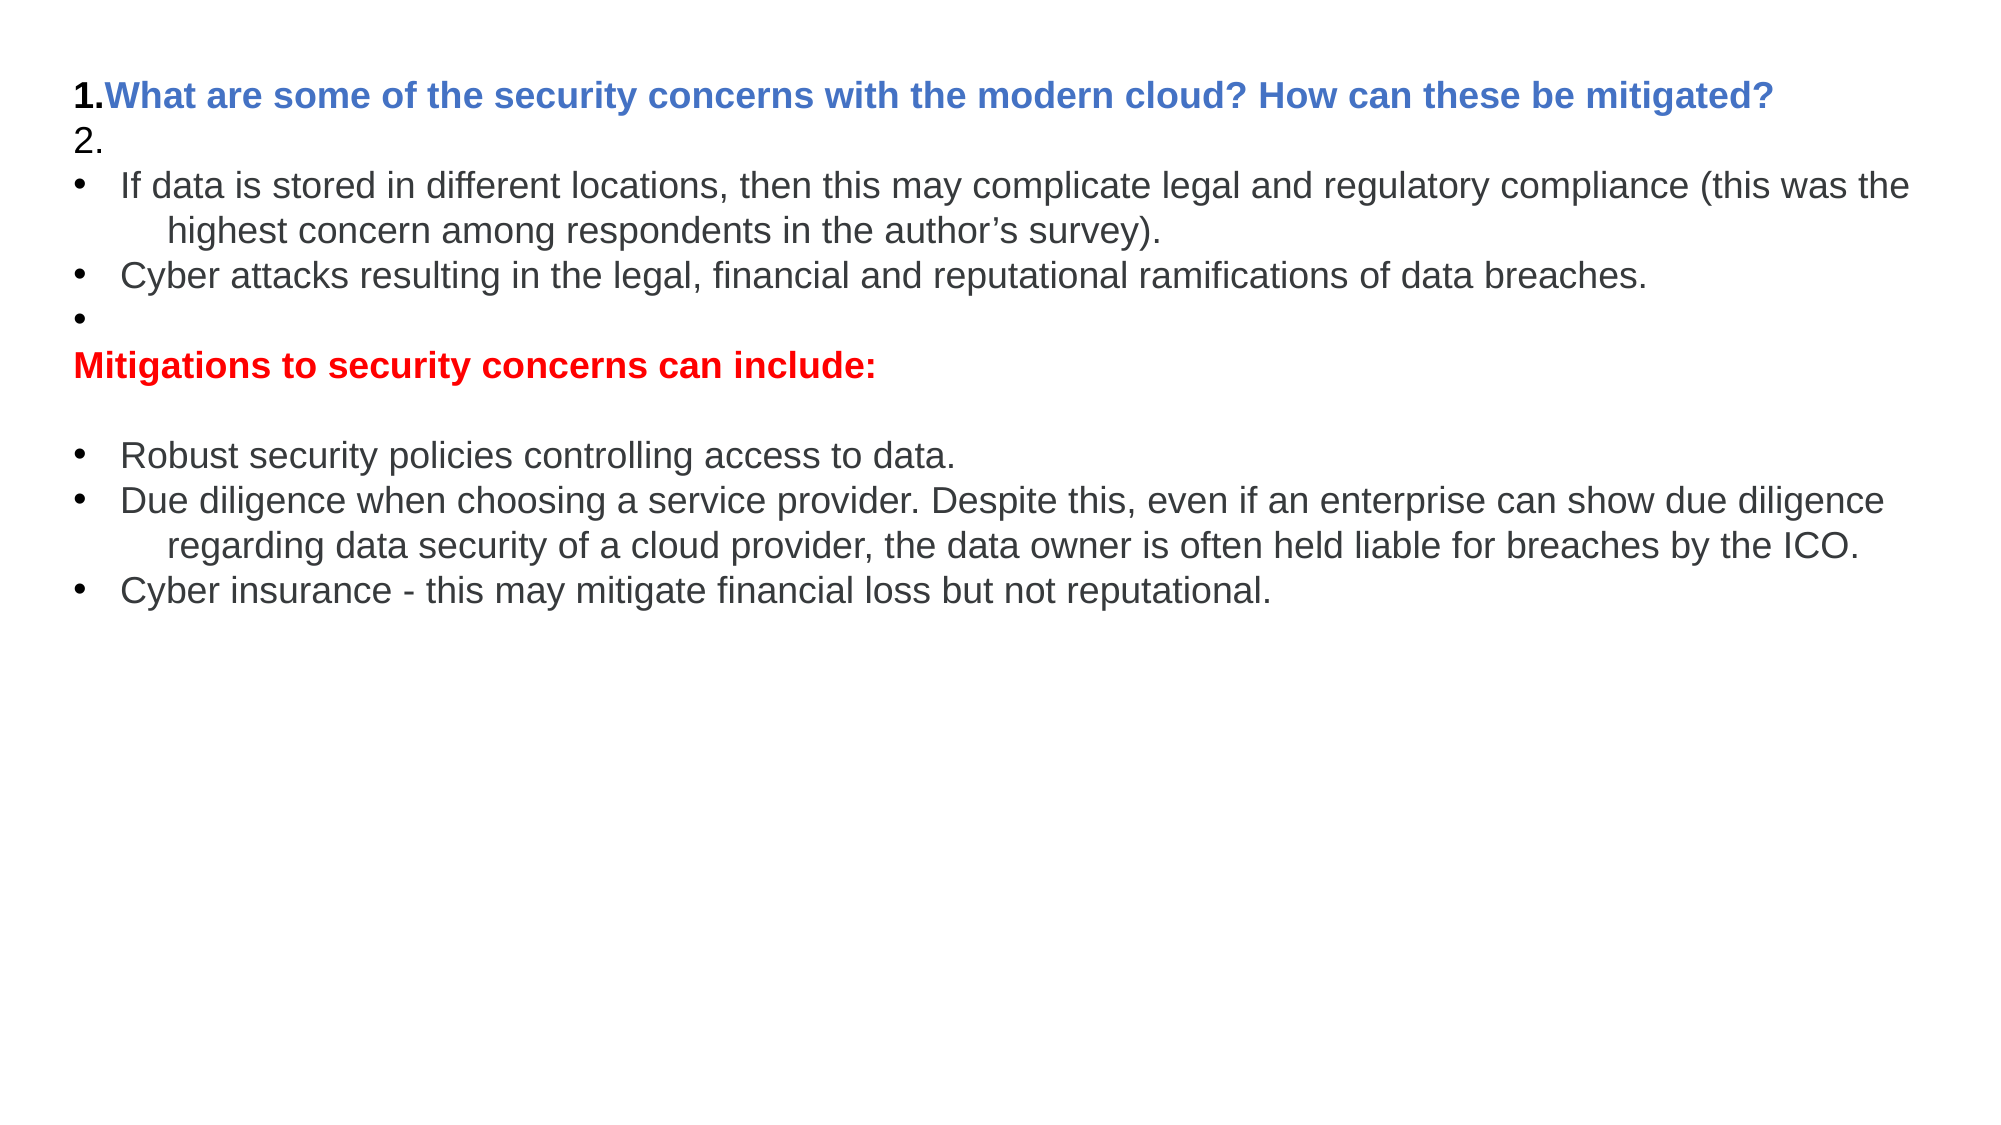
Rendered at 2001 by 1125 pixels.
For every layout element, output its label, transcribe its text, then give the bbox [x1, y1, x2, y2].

text_box What are some of the security concerns with the modern cloud? How can these be mitigated? If data is stored in different locations, then this may complicate legal and regulatory compliance (this was the highest concern among respondents in the author’s survey). Cyber attacks resulting in the legal, financial and reputational ramifications of data breaches. Mitigations to security concerns can include: Robust security policies controlling access to data. Due diligence when choosing a service provider. Despite this, even if an enterprise can show due diligence regarding data security of a cloud provider, the data owner is often held liable for breaches by the ICO. Cyber insurance - this may mitigate financial loss but not reputational. [58, 63, 1955, 625]
